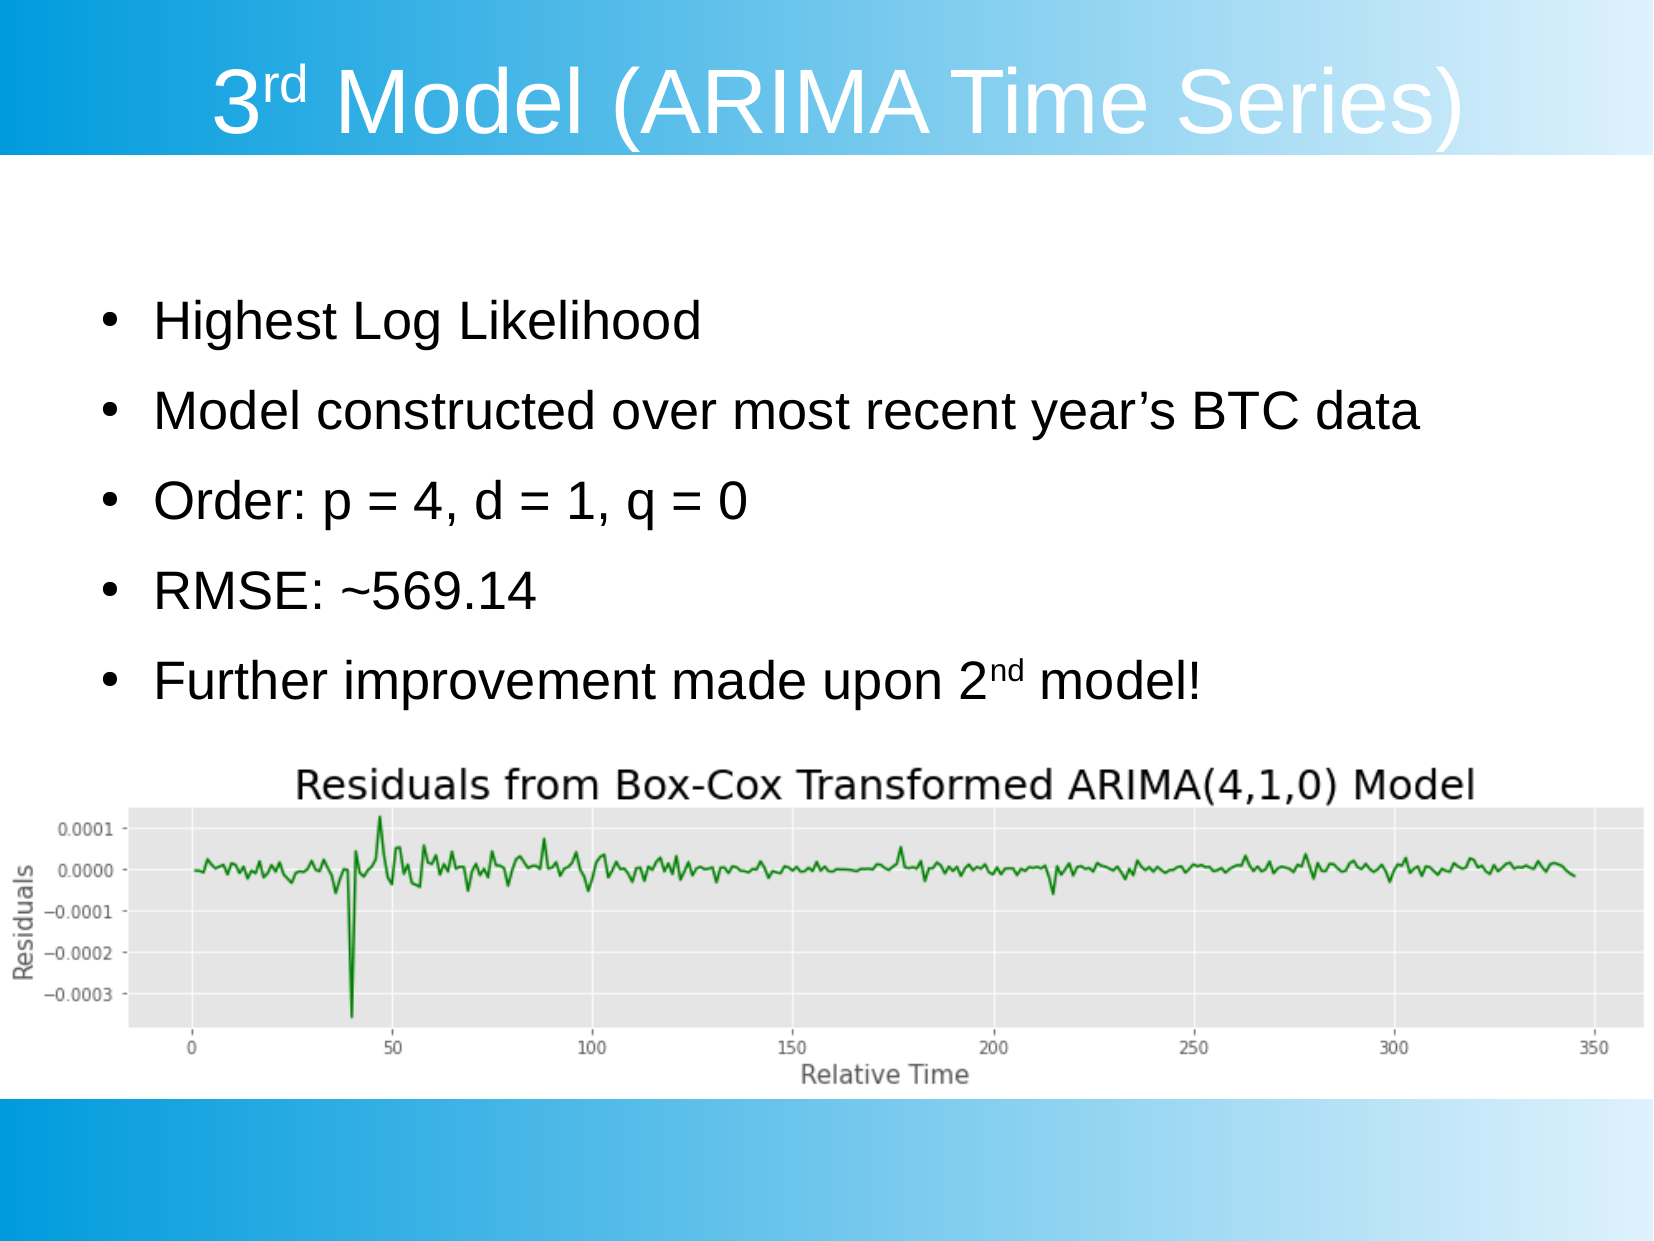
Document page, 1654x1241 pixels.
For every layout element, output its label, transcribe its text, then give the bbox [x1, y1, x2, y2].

picture [0, 755, 1654, 1241]
title 3rd Model (ARIMA Time Series) [82, 48, 1571, 155]
list Highest Log Likelihood Model constructed over most recent year’s BTC data Order: p = 4, d = 1, q = 0 RMSE: ~569.14 Further improvement made upon 2nd model! [82, 290, 1571, 755]
